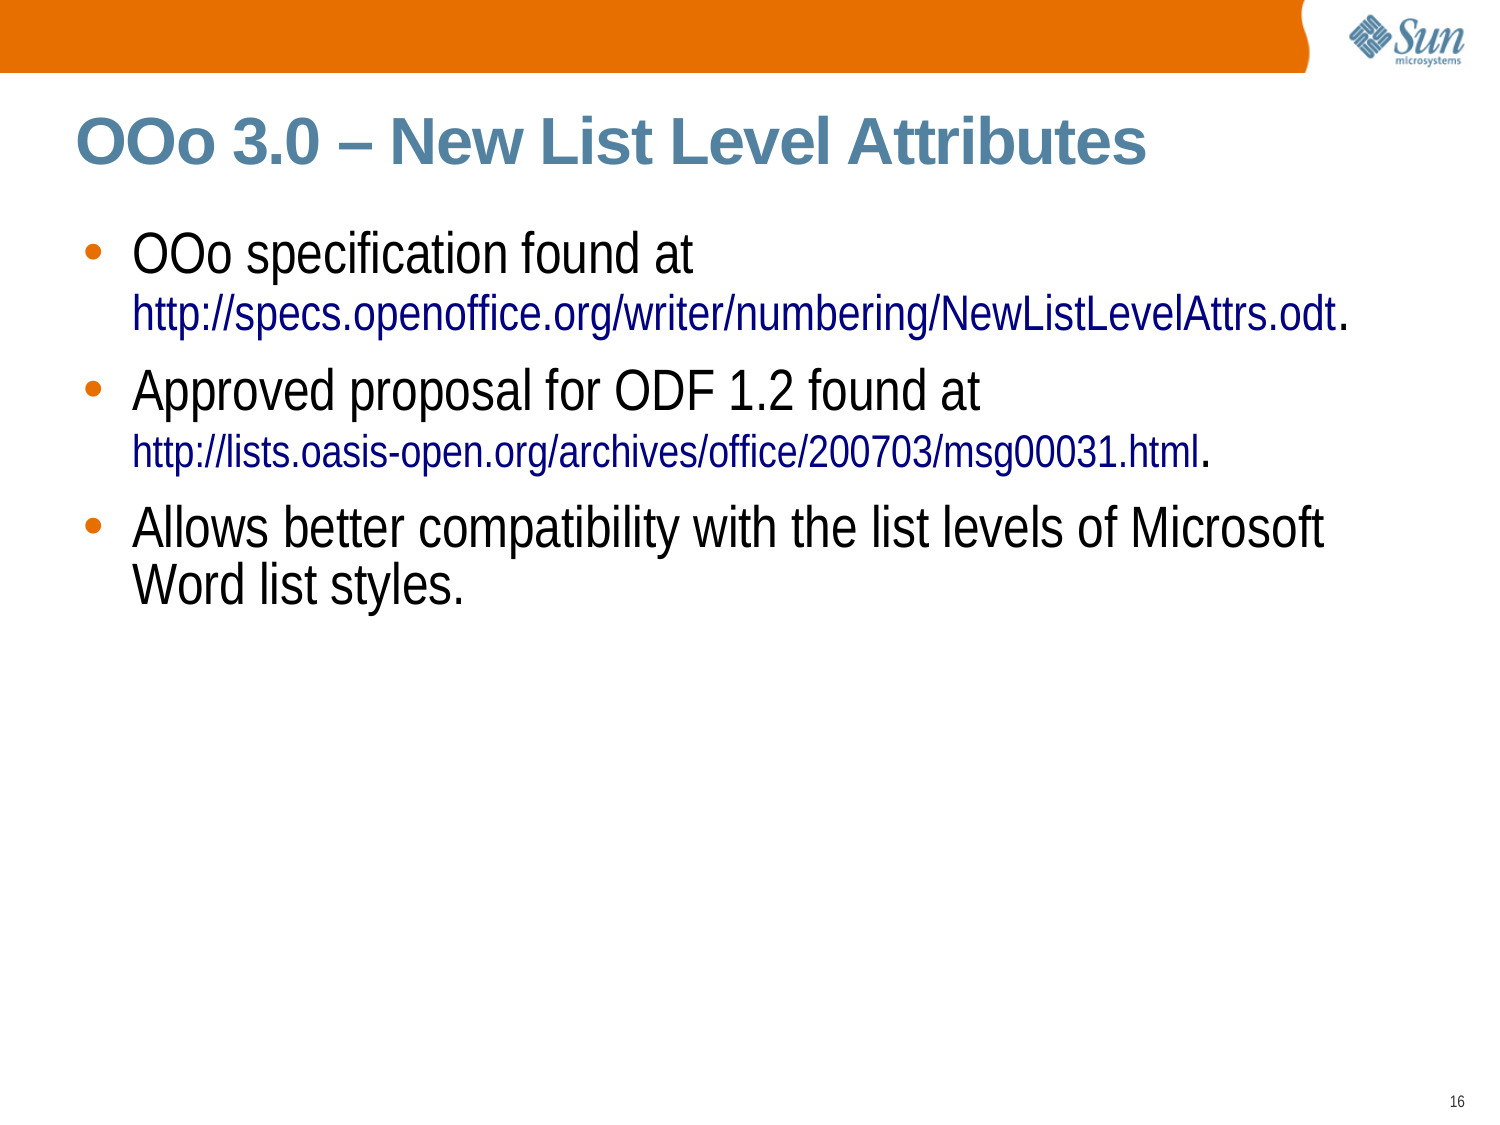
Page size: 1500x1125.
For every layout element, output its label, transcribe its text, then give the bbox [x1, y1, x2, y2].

list OOo specification found at http://specs.openoffice.org/writer/numbering/NewListLevelAttrs.odt. Approved proposal for ODF 1.2 found at http://lists.oasis-open.org/archives/office/200703/msg00031.html. Allows better compatibility with the list levels of Microsoft Word list styles. [64, 228, 1401, 1033]
picture [0, 0, 1500, 73]
title OOo 3.0 – New List Level Attributes [75, 111, 1437, 215]
